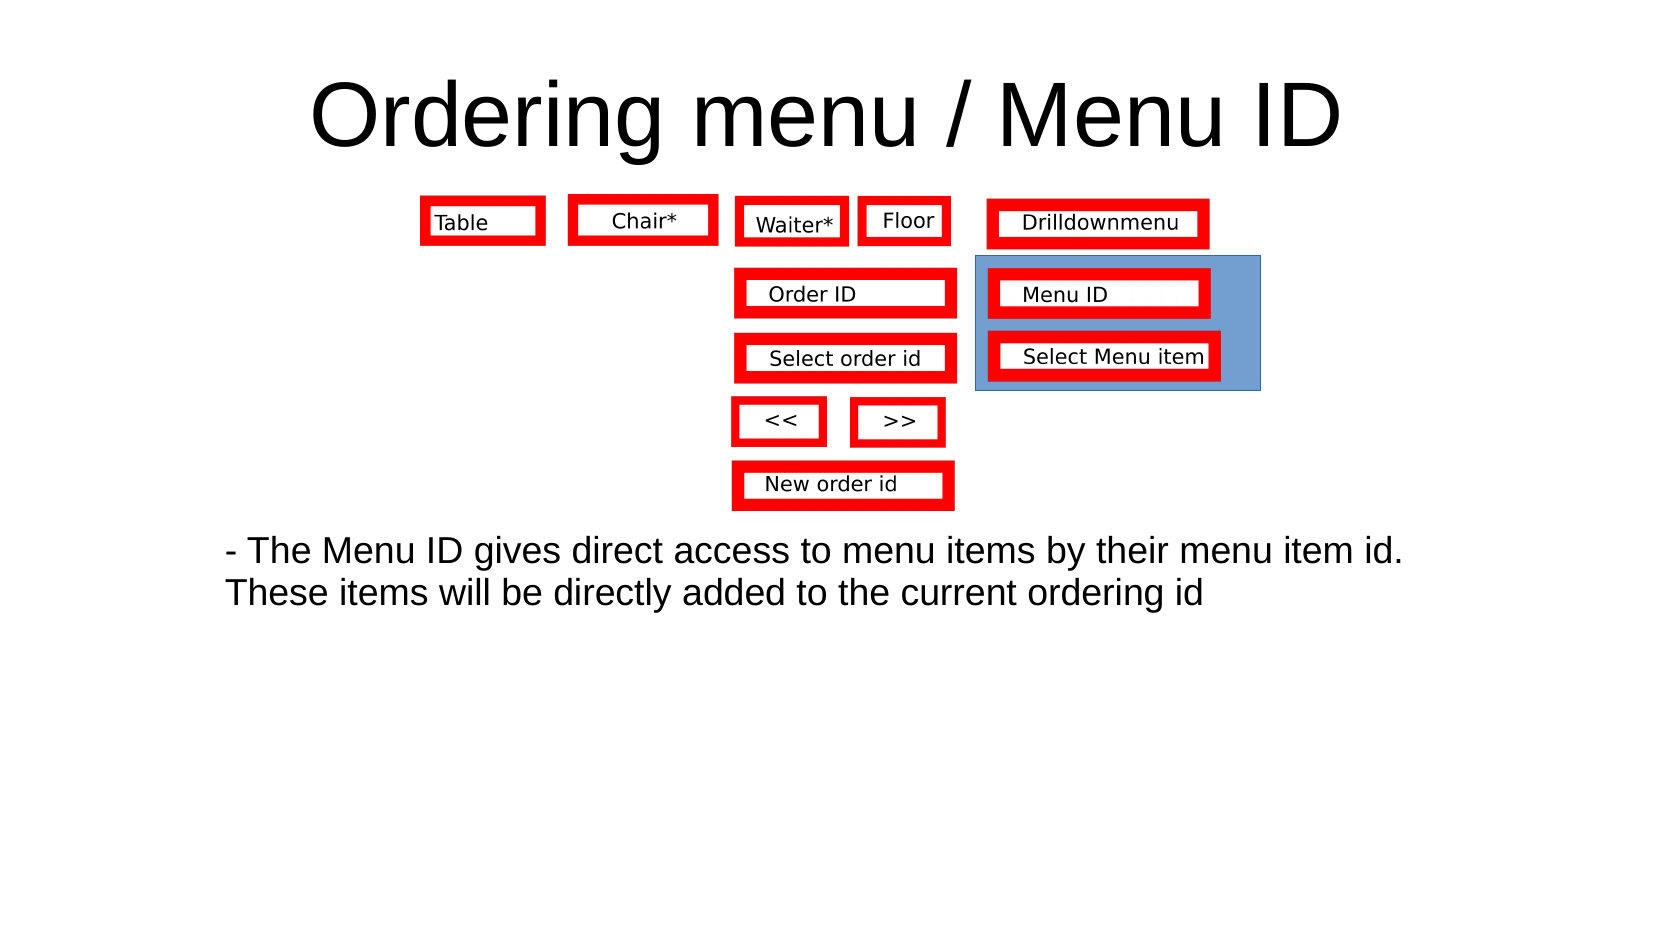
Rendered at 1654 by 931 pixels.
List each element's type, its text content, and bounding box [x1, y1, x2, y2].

text_box [1221, 255, 1261, 391]
text_box - The Menu ID gives direct access to menu items by their menu item id. These items will be directly added to the current ordering id [210, 522, 1471, 622]
picture [420, 194, 1221, 511]
title Ordering menu / Menu ID [82, 37, 1571, 193]
